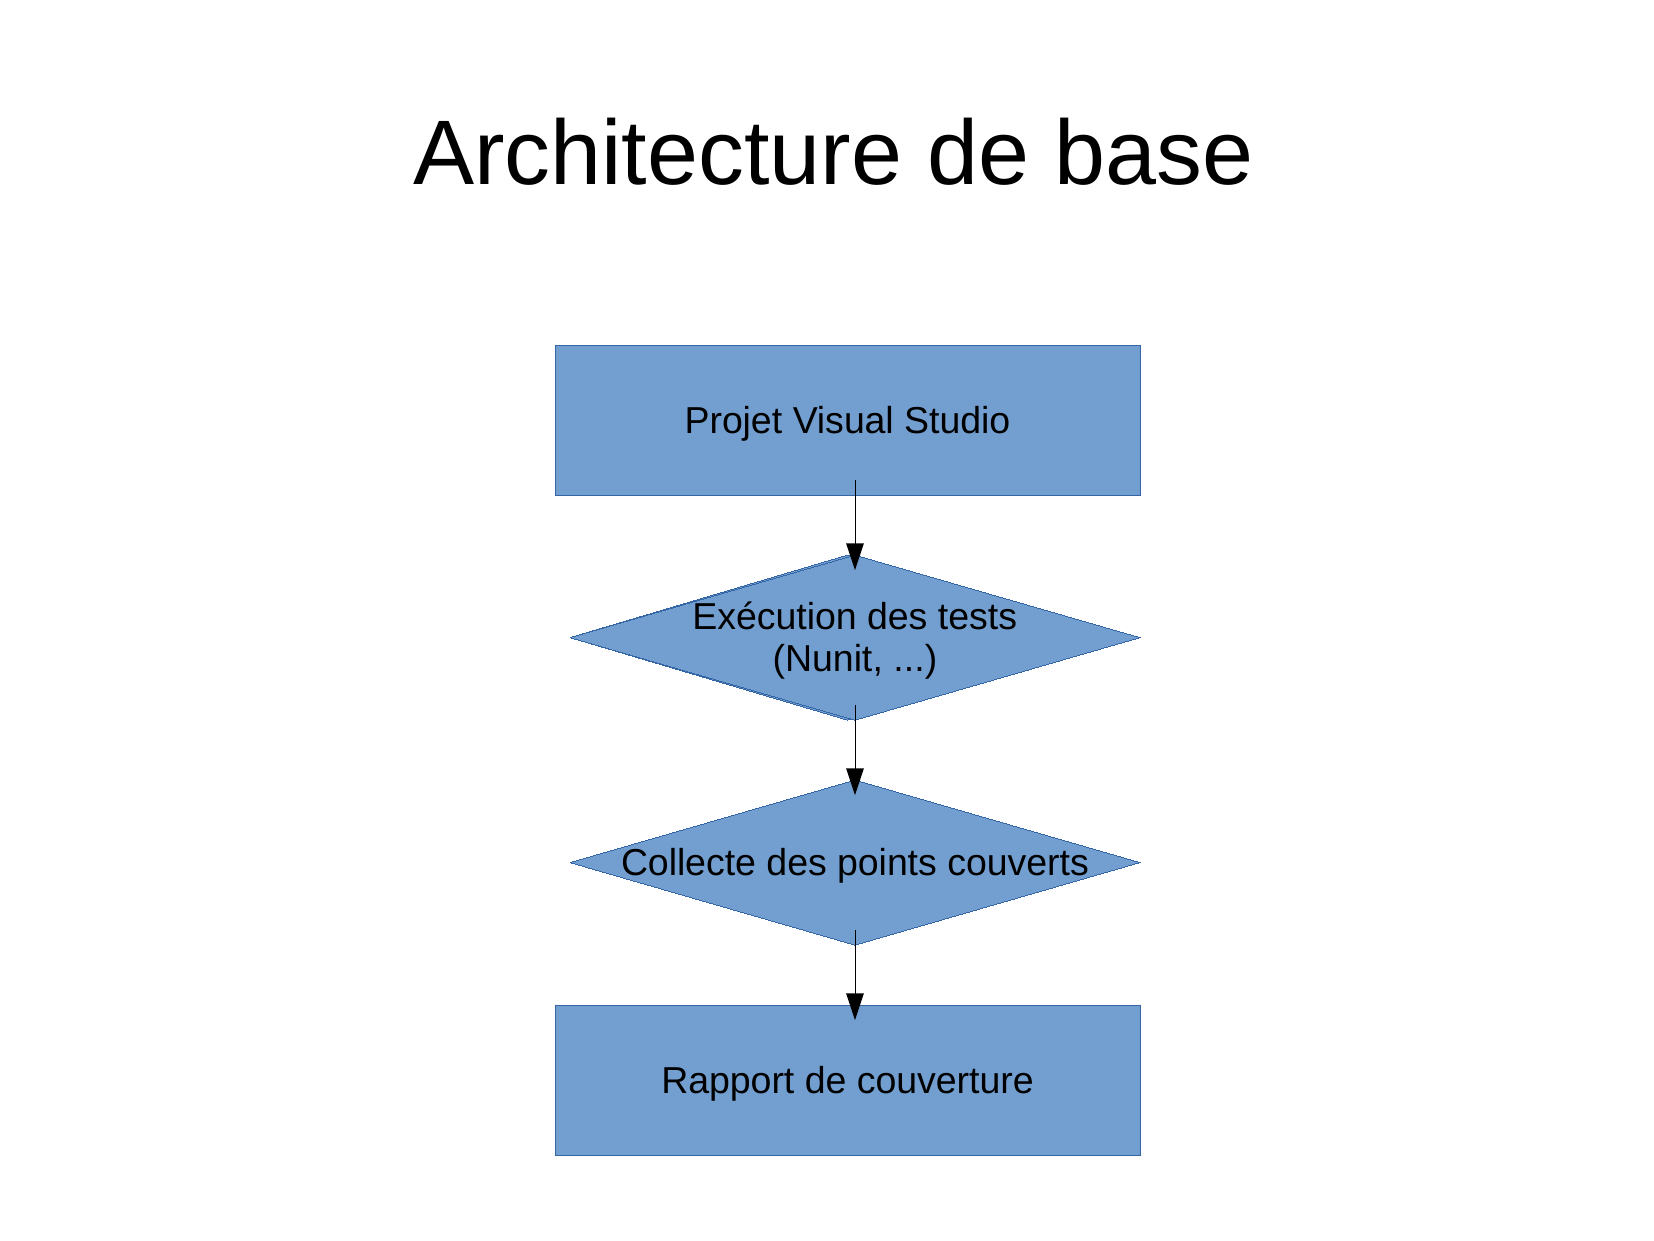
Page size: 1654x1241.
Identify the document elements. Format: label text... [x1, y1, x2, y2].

text_box Collecte des points couverts [570, 781, 1141, 946]
text_box Rapport de couverture [555, 1005, 1141, 1156]
title Architecture de base [90, 49, 1579, 257]
text_box Projet Visual Studio [555, 345, 1141, 496]
text_box Exécution des tests (Nunit, ...) [570, 556, 1141, 721]
